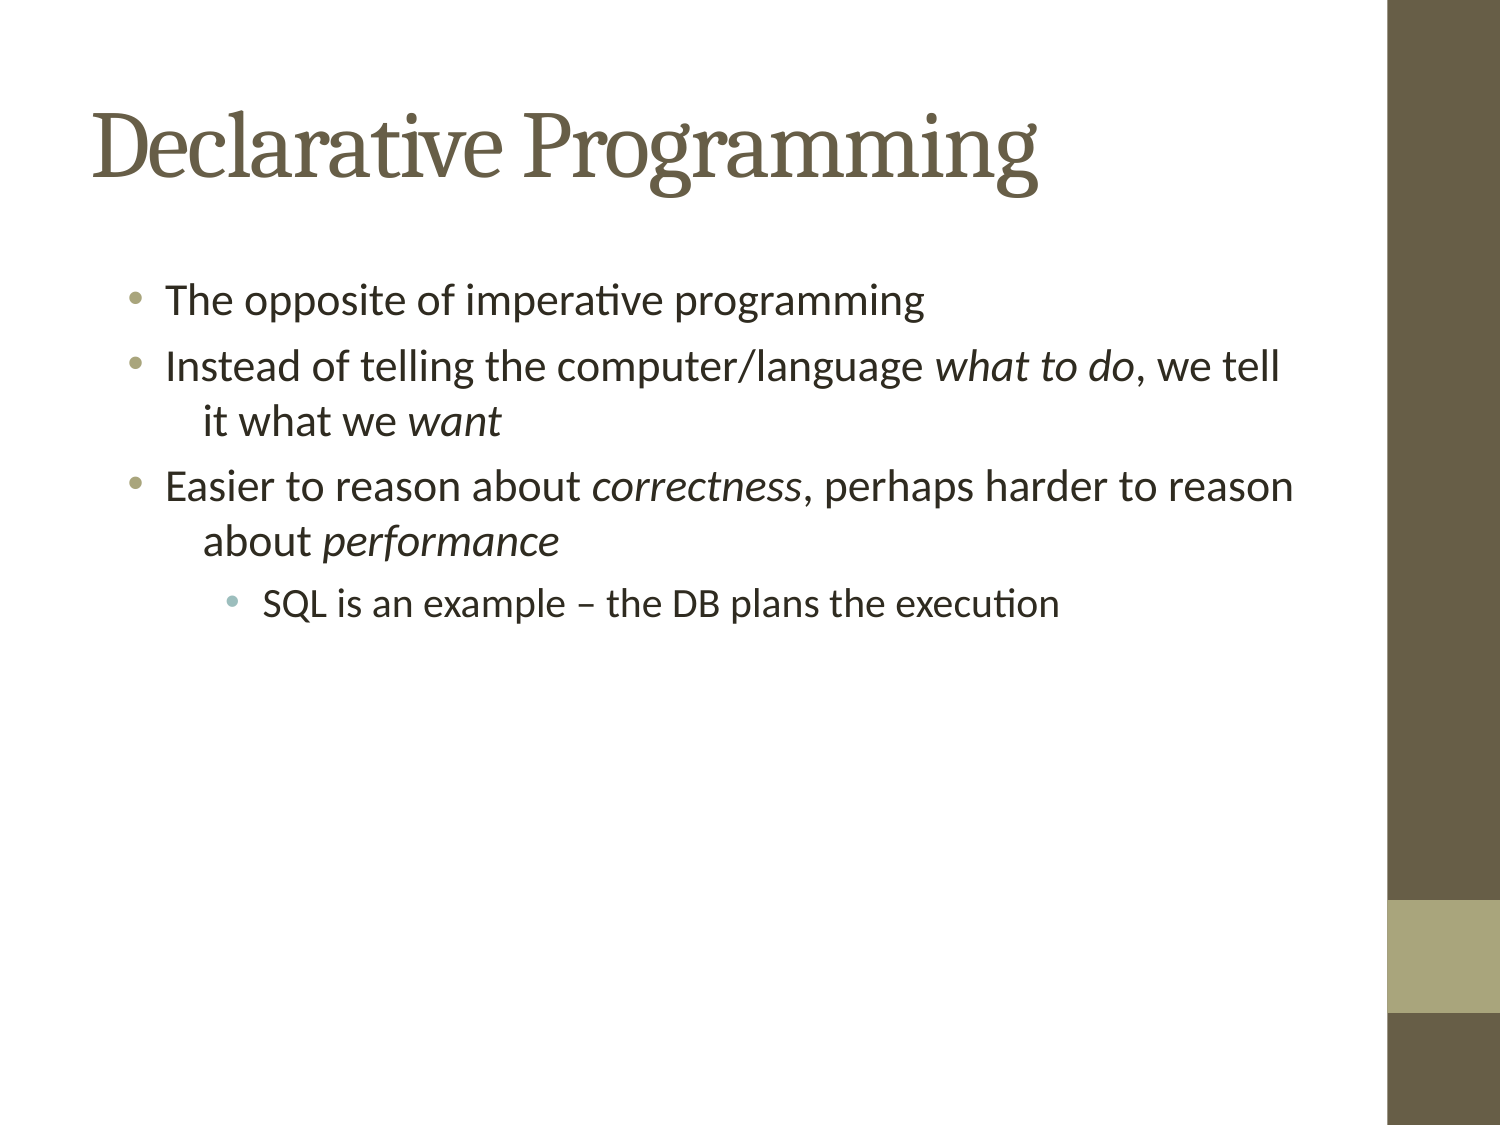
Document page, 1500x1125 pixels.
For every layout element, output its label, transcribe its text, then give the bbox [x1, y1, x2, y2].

list The opposite of imperative programming Instead of telling the computer/language what to do, we tell it what we want Easier to reason about correctness, perhaps harder to reason about performance SQL is an example – the DB plans the execution [75, 262, 1326, 1051]
title Declarative Programming [75, 45, 1326, 233]
